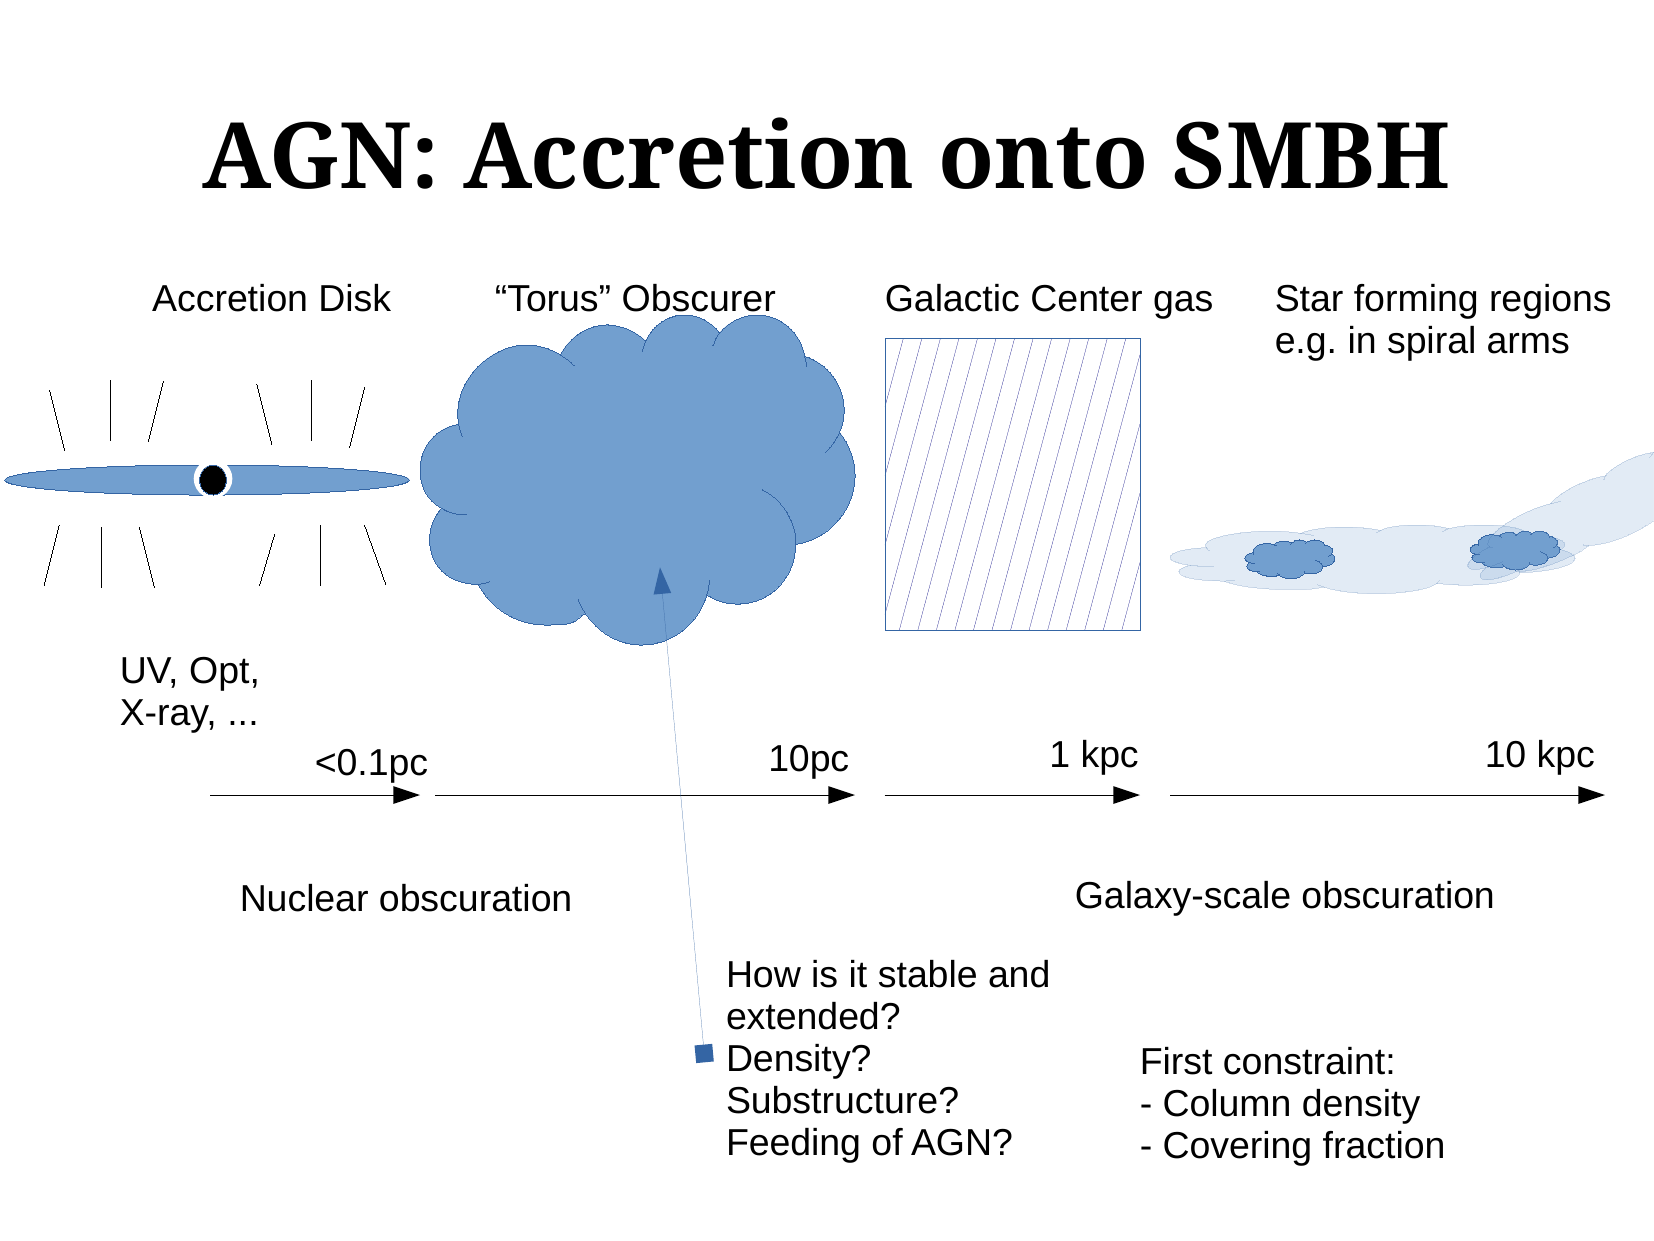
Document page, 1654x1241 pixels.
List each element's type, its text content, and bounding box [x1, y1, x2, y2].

text_box Nuclear obscuration [225, 870, 796, 927]
text_box Galactic Center gas [870, 270, 1246, 369]
text_box [4, 459, 410, 499]
text_box First constraint: - Column density - Covering fraction [1125, 1033, 1486, 1175]
text_box [885, 369, 1141, 631]
text_box 10pc [753, 729, 874, 829]
text_box UV, Opt, X-ray, ... [105, 641, 286, 741]
text_box Accretion Disk [137, 270, 468, 399]
text_box How is it stable and extended? Density? Substructure? Feeding of AGN? [711, 945, 1072, 1213]
text_box Star forming regions e.g. in spiral arms [1260, 270, 1636, 369]
text_box [1170, 451, 1654, 594]
text_box <0.1pc [300, 734, 451, 834]
text_box [420, 358, 856, 646]
text_box “Torus” Obscurer [480, 270, 811, 399]
text_box 1 kpc [1034, 726, 1200, 826]
title AGN: Accretion onto SMBH [82, 49, 1571, 257]
text_box 10 kpc [1470, 726, 1636, 826]
text_box Galaxy-scale obscuration [1060, 867, 1631, 925]
